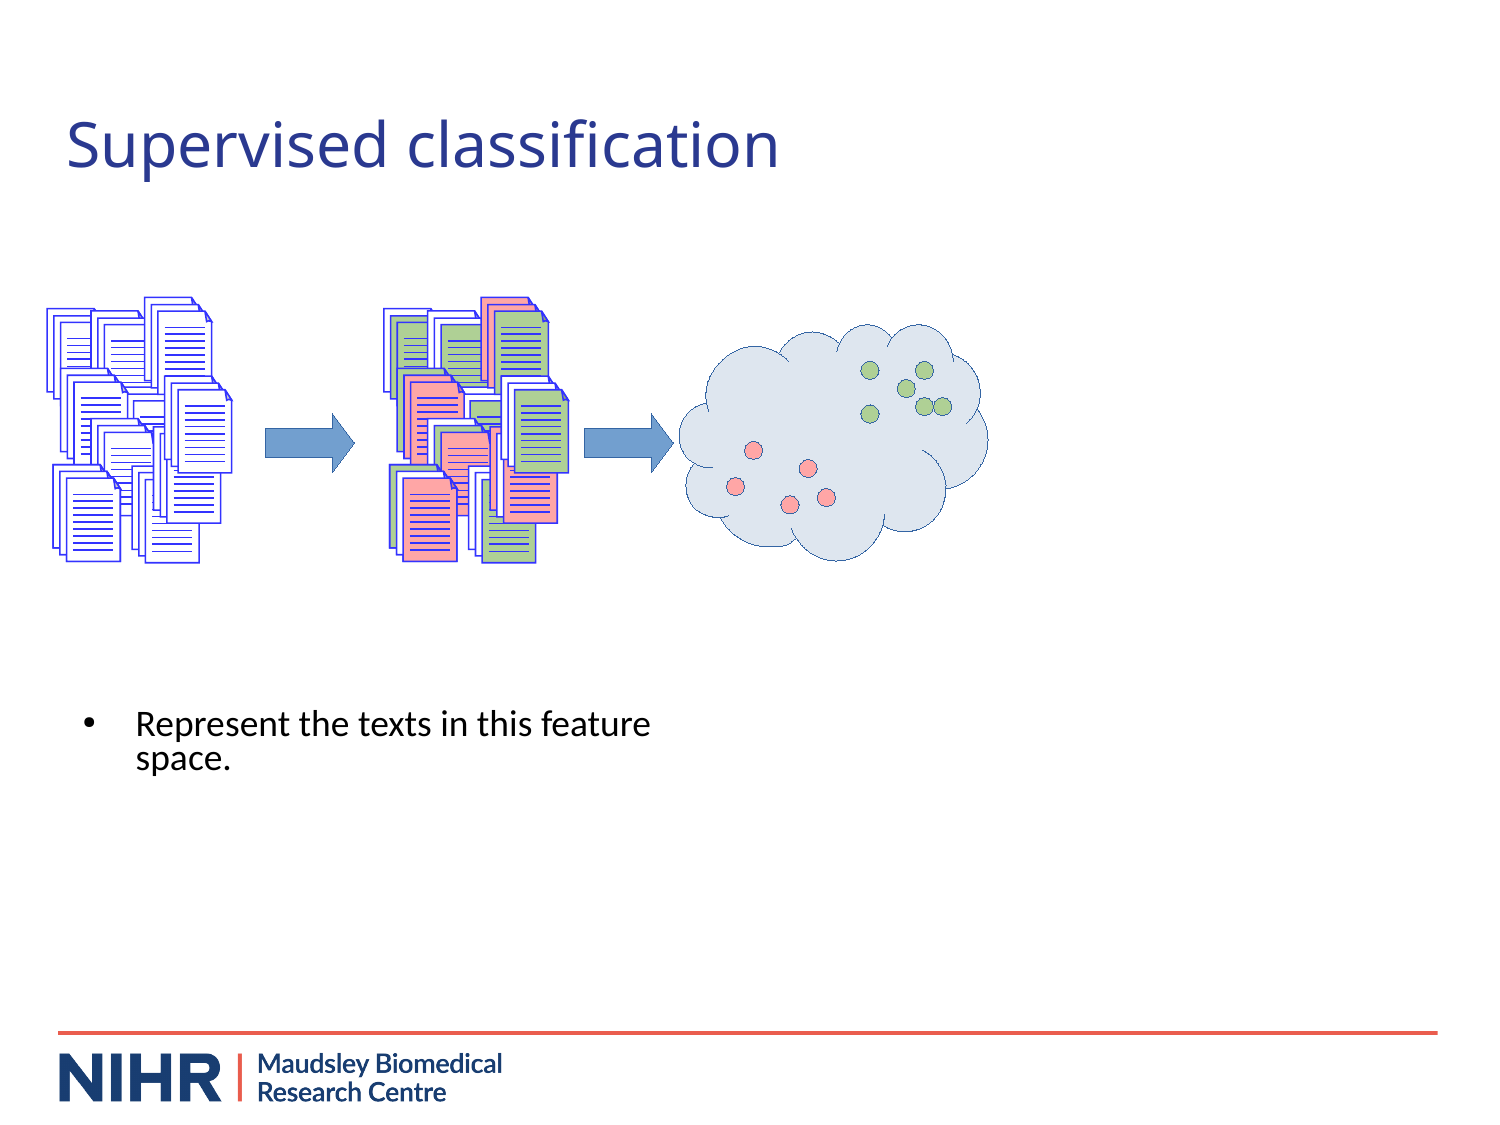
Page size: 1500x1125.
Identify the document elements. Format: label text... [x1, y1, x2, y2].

title Supervised classification [51, 89, 1450, 223]
text_box [679, 324, 989, 562]
text_box [383, 297, 569, 563]
picture [29, 1018, 531, 1125]
text_box [584, 413, 674, 473]
text_box [265, 413, 355, 473]
text_box [47, 297, 232, 563]
list Represent the texts in this feature space. [64, 708, 739, 939]
